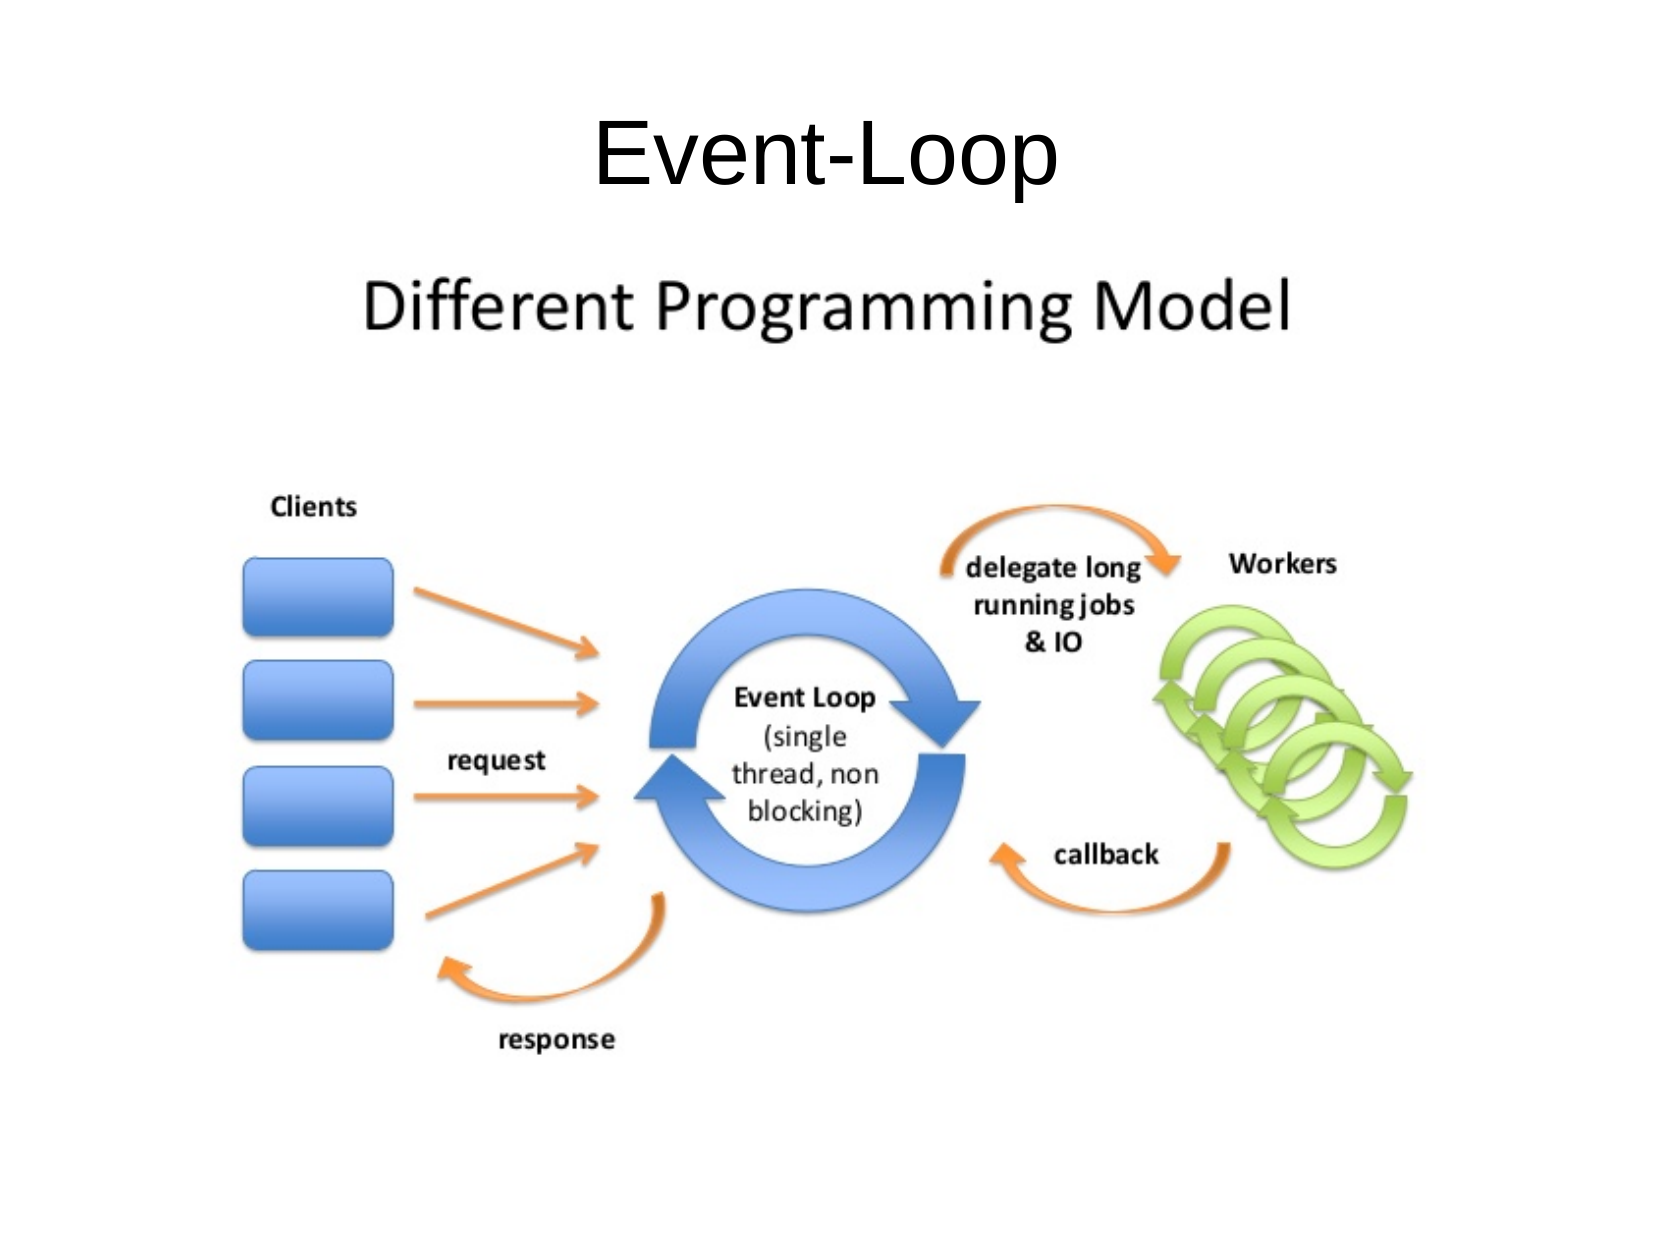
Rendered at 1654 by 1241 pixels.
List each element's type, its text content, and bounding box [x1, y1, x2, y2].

picture [200, 224, 1453, 1165]
title Event-Loop [82, 49, 1571, 257]
